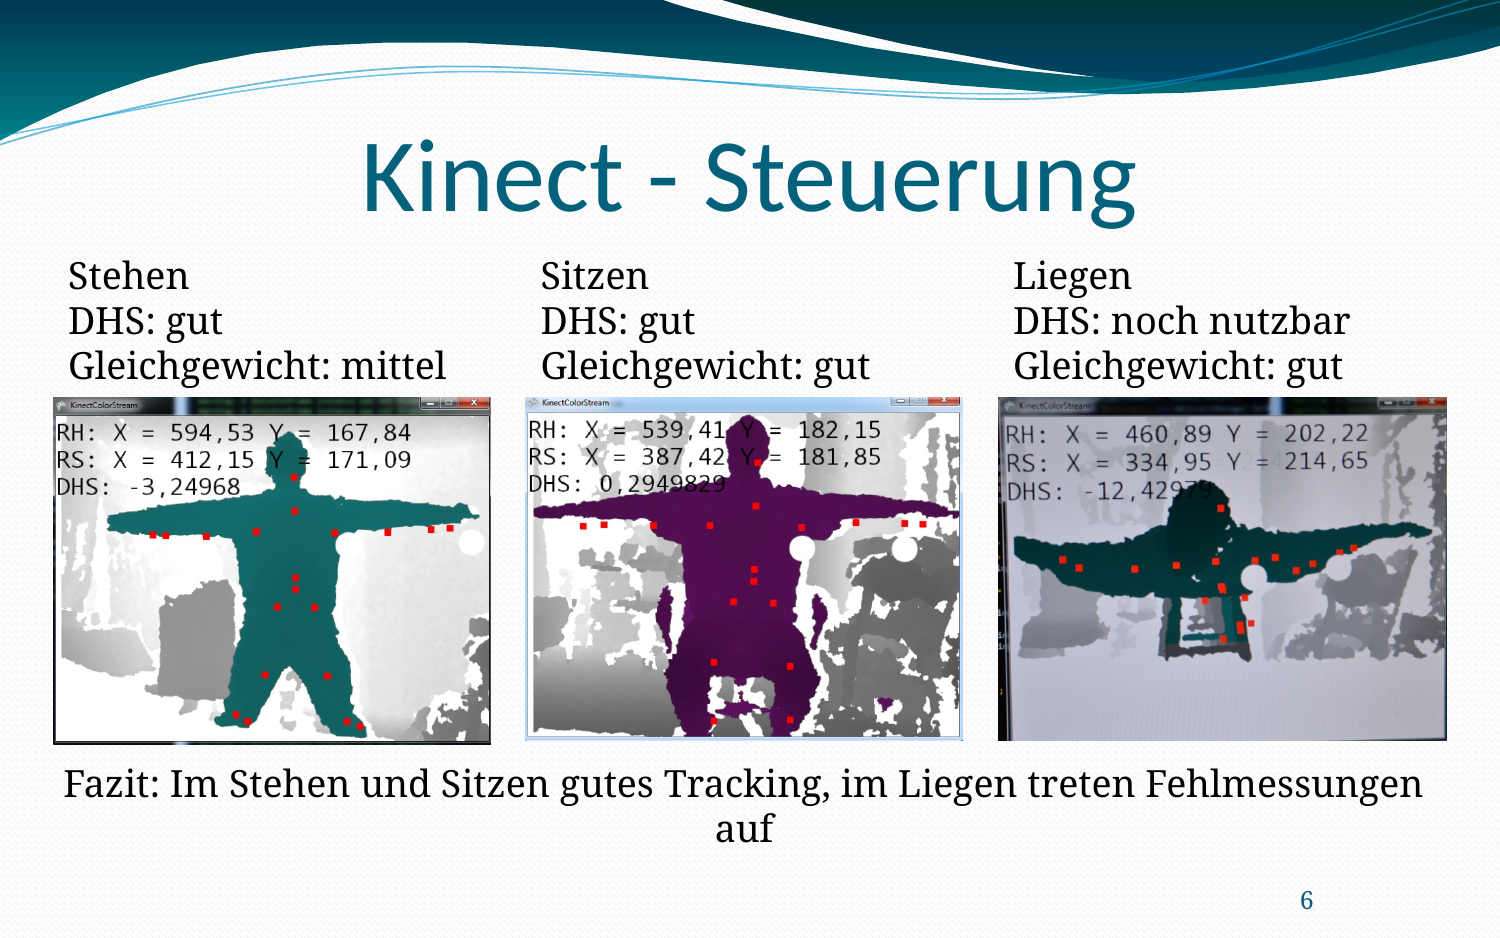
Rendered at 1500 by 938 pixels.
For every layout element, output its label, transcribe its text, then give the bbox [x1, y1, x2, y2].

picture [998, 397, 1447, 741]
text_box 6 [1299, 868, 1426, 919]
picture [53, 397, 491, 745]
text_box Sitzen DHS: gut Gleichgewicht: gut [525, 244, 963, 396]
picture [525, 397, 963, 741]
text_box Liegen DHS: noch nutzbar Gleichgewicht: gut [998, 244, 1447, 396]
title Kinect - Steuerung [75, 96, 1426, 233]
text_box Stehen DHS: gut Gleichgewicht: mittel [53, 244, 491, 396]
text_box Fazit: Im Stehen und Sitzen gutes Tracking, im Liegen treten Fehlmessungen auf [41, 752, 1447, 813]
